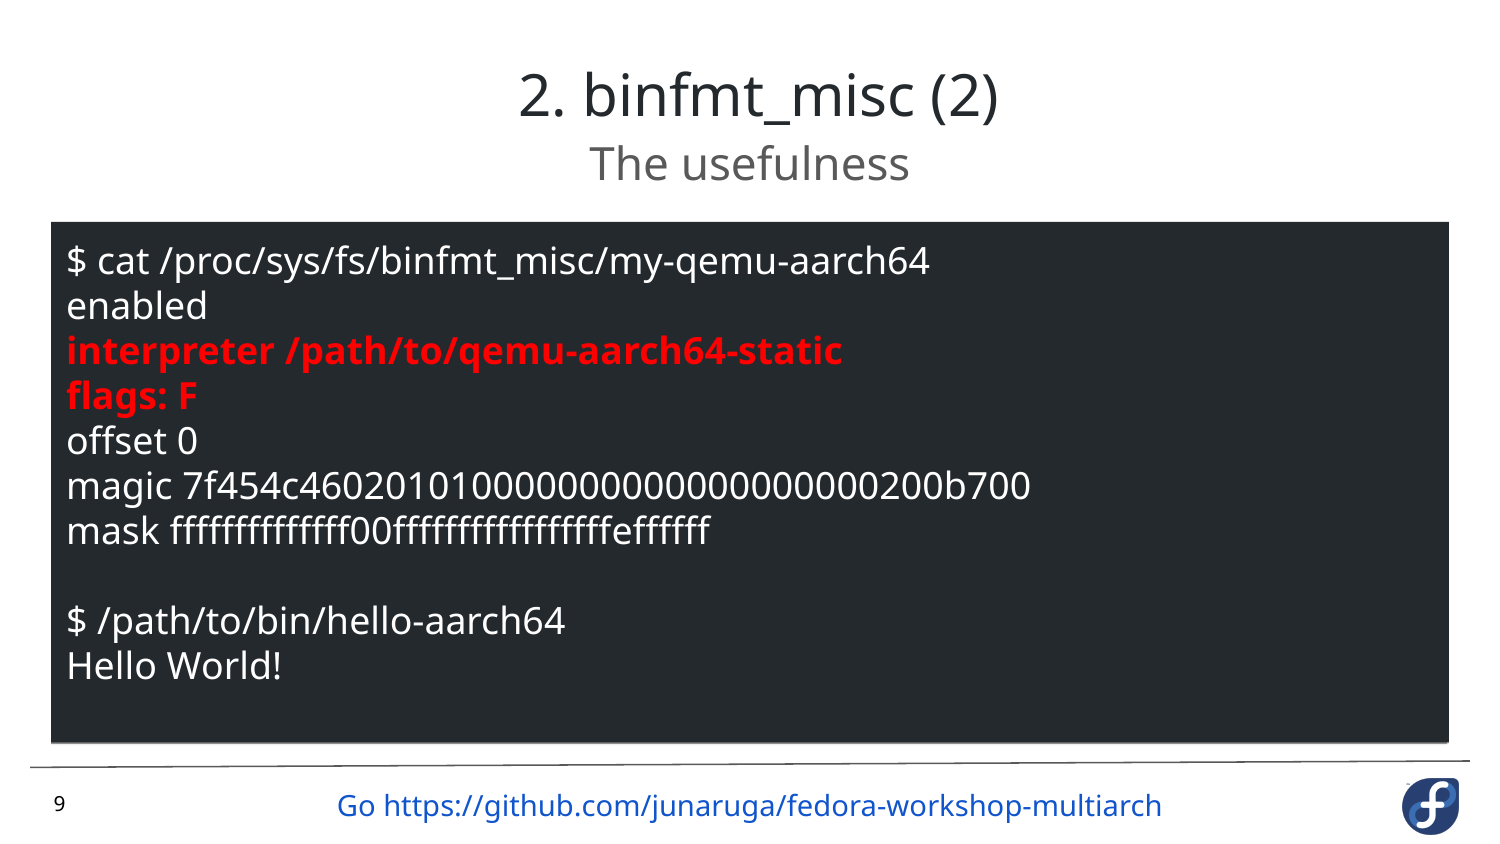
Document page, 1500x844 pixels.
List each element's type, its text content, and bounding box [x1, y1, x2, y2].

title The usefulness [51, 119, 1449, 199]
picture [1402, 778, 1459, 835]
title 2. binfmt_misc (2) [30, 43, 1488, 138]
list $ cat /proc/sys/fs/binfmt_misc/my-qemu-aarch64 enabled interpreter /path/to/qemu-aarch64-static flags: F offset 0 magic 7f454c460201010000000000000000000200b700 mask ffffffffffffff00fffffffffffffffffeffffff $ /path/to/bin/hello-aarch64 Hello World! [51, 221, 1449, 743]
slide_number Go https://github.com/junaruga/fedora-workshop-multiarch [191, 772, 1309, 837]
slide_number <number> [38, 772, 104, 837]
